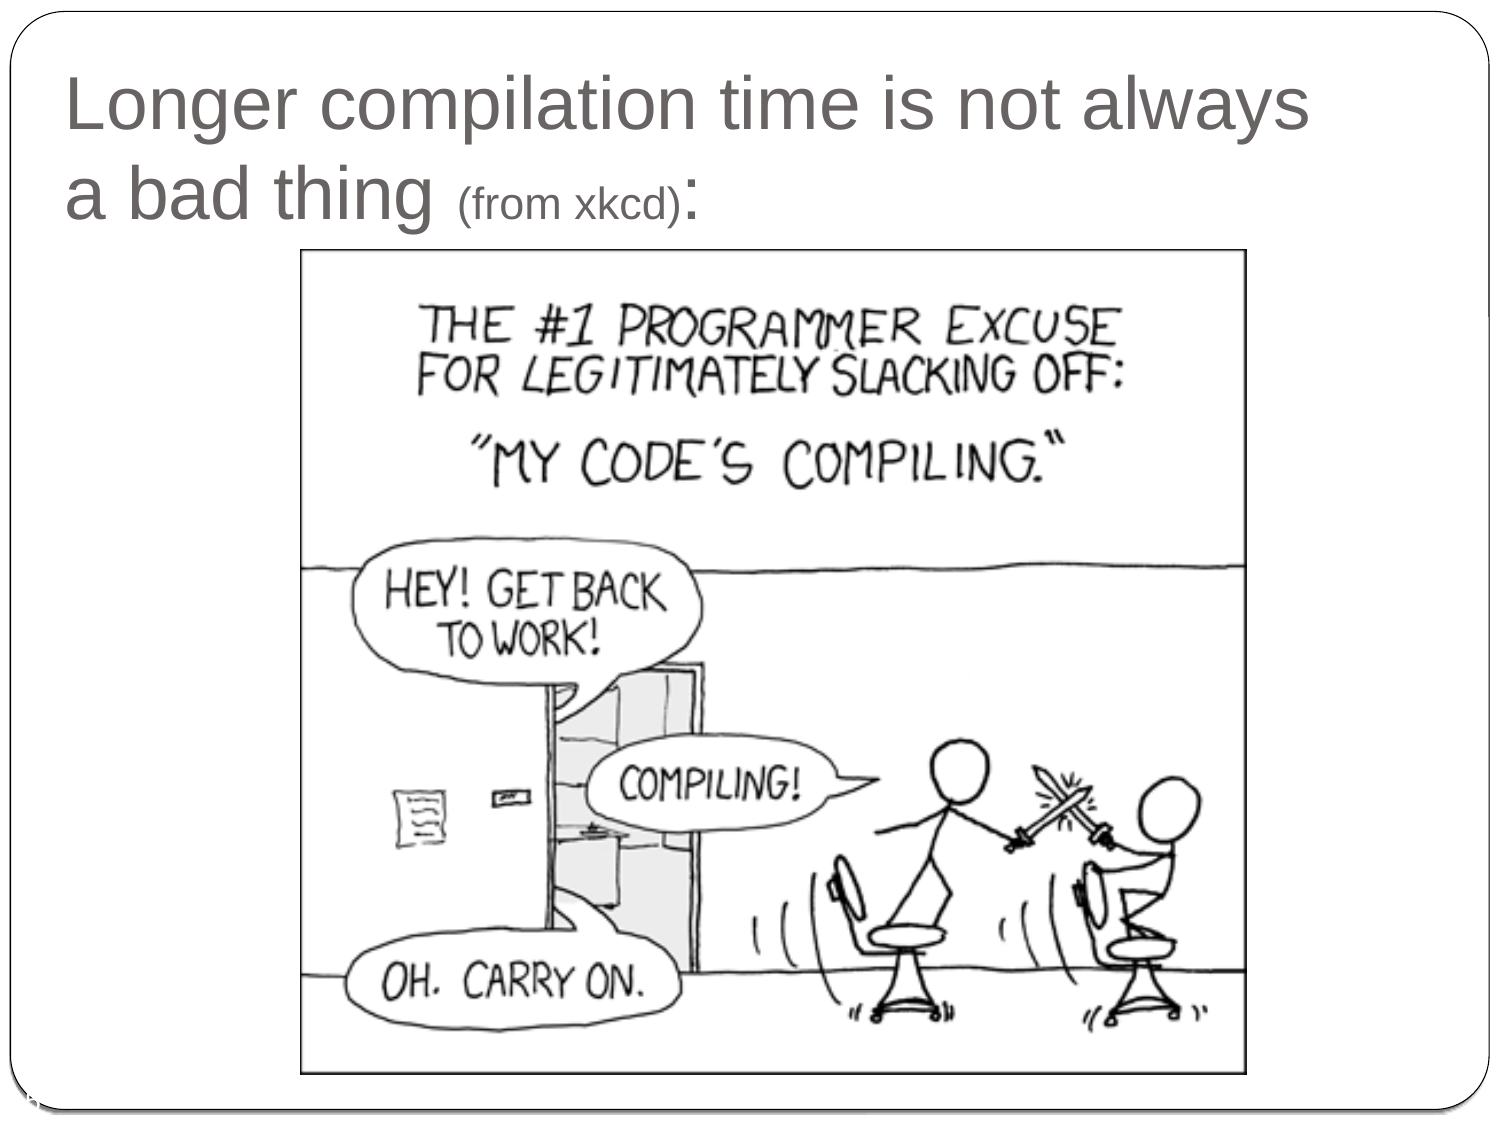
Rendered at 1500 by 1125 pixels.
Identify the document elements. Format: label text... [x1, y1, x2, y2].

slide_number <number> [0, 1074, 50, 1125]
title Longer compilation time is not always a bad thing (from xkcd): [50, 45, 1450, 250]
picture [300, 249, 1247, 1075]
